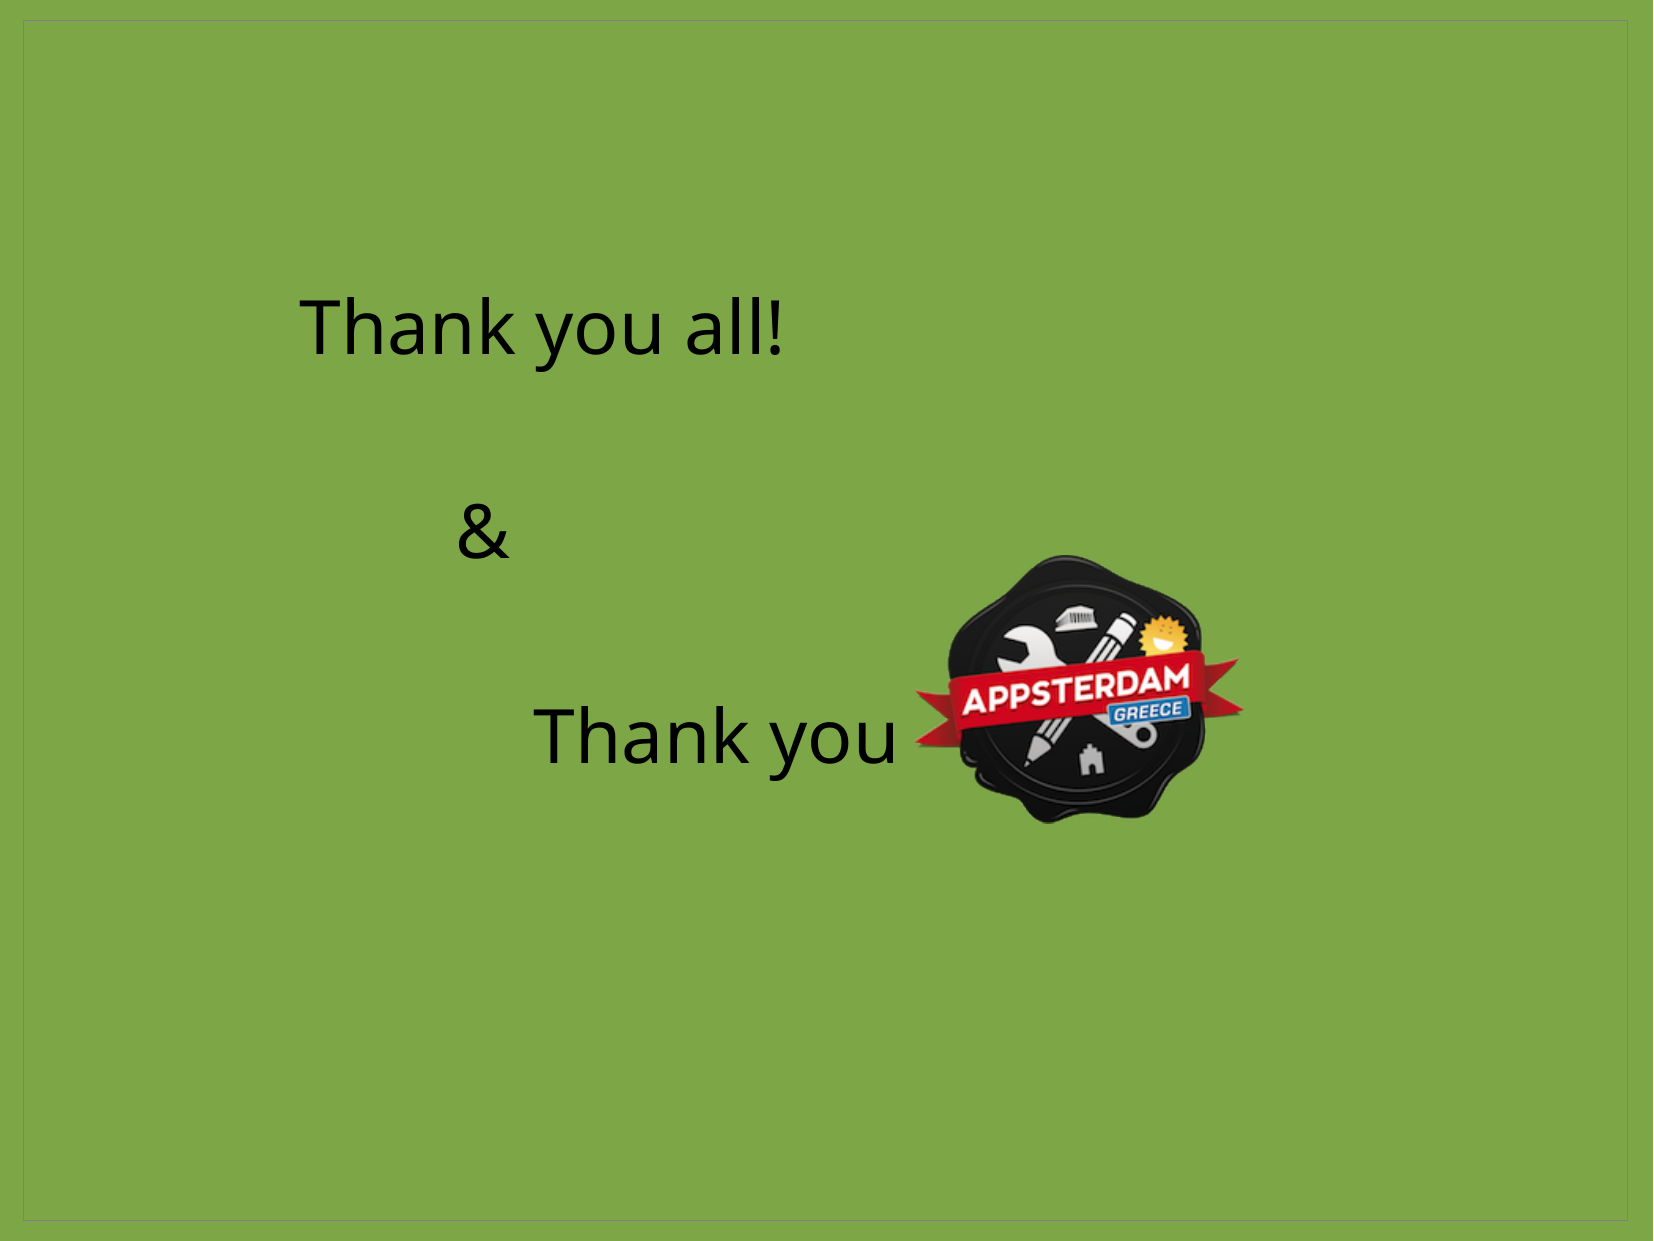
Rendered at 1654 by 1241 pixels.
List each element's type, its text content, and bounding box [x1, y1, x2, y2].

text_box [23, 20, 1628, 1221]
picture [914, 555, 1245, 824]
subtitle Thank you all! & Thank you [299, 49, 1571, 1010]
